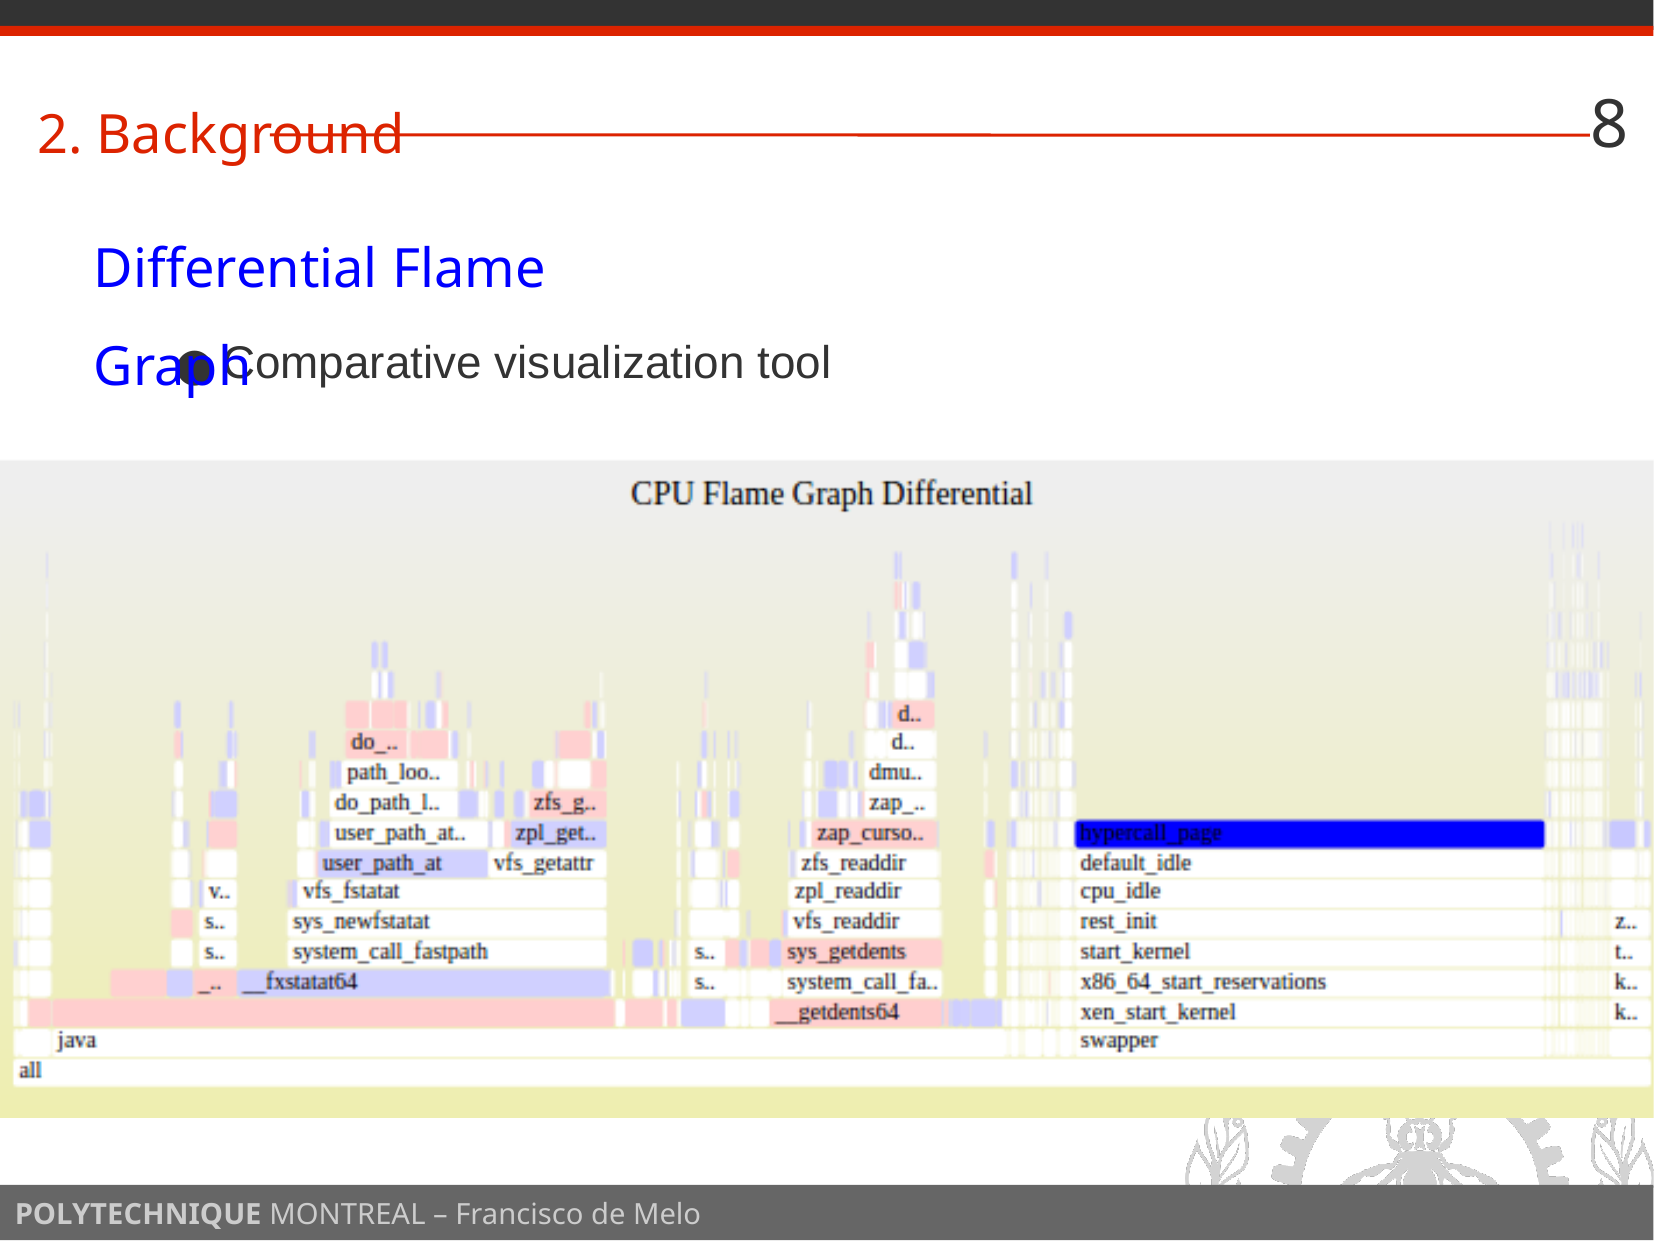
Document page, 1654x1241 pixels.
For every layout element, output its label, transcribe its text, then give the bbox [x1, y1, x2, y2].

text_box Differential Flame Graph [78, 193, 699, 381]
text_box 8 [1589, 30, 1654, 173]
picture [0, 447, 1654, 1184]
text_box 2. Background [22, 59, 491, 247]
text_box [0, 0, 1654, 36]
text_box Comparative visualization tool CCTs Several Mathematical applications [151, 252, 1502, 447]
text_box POLYTECHNIQUE MONTREAL – Francisco de Melo [0, 1184, 1654, 1241]
